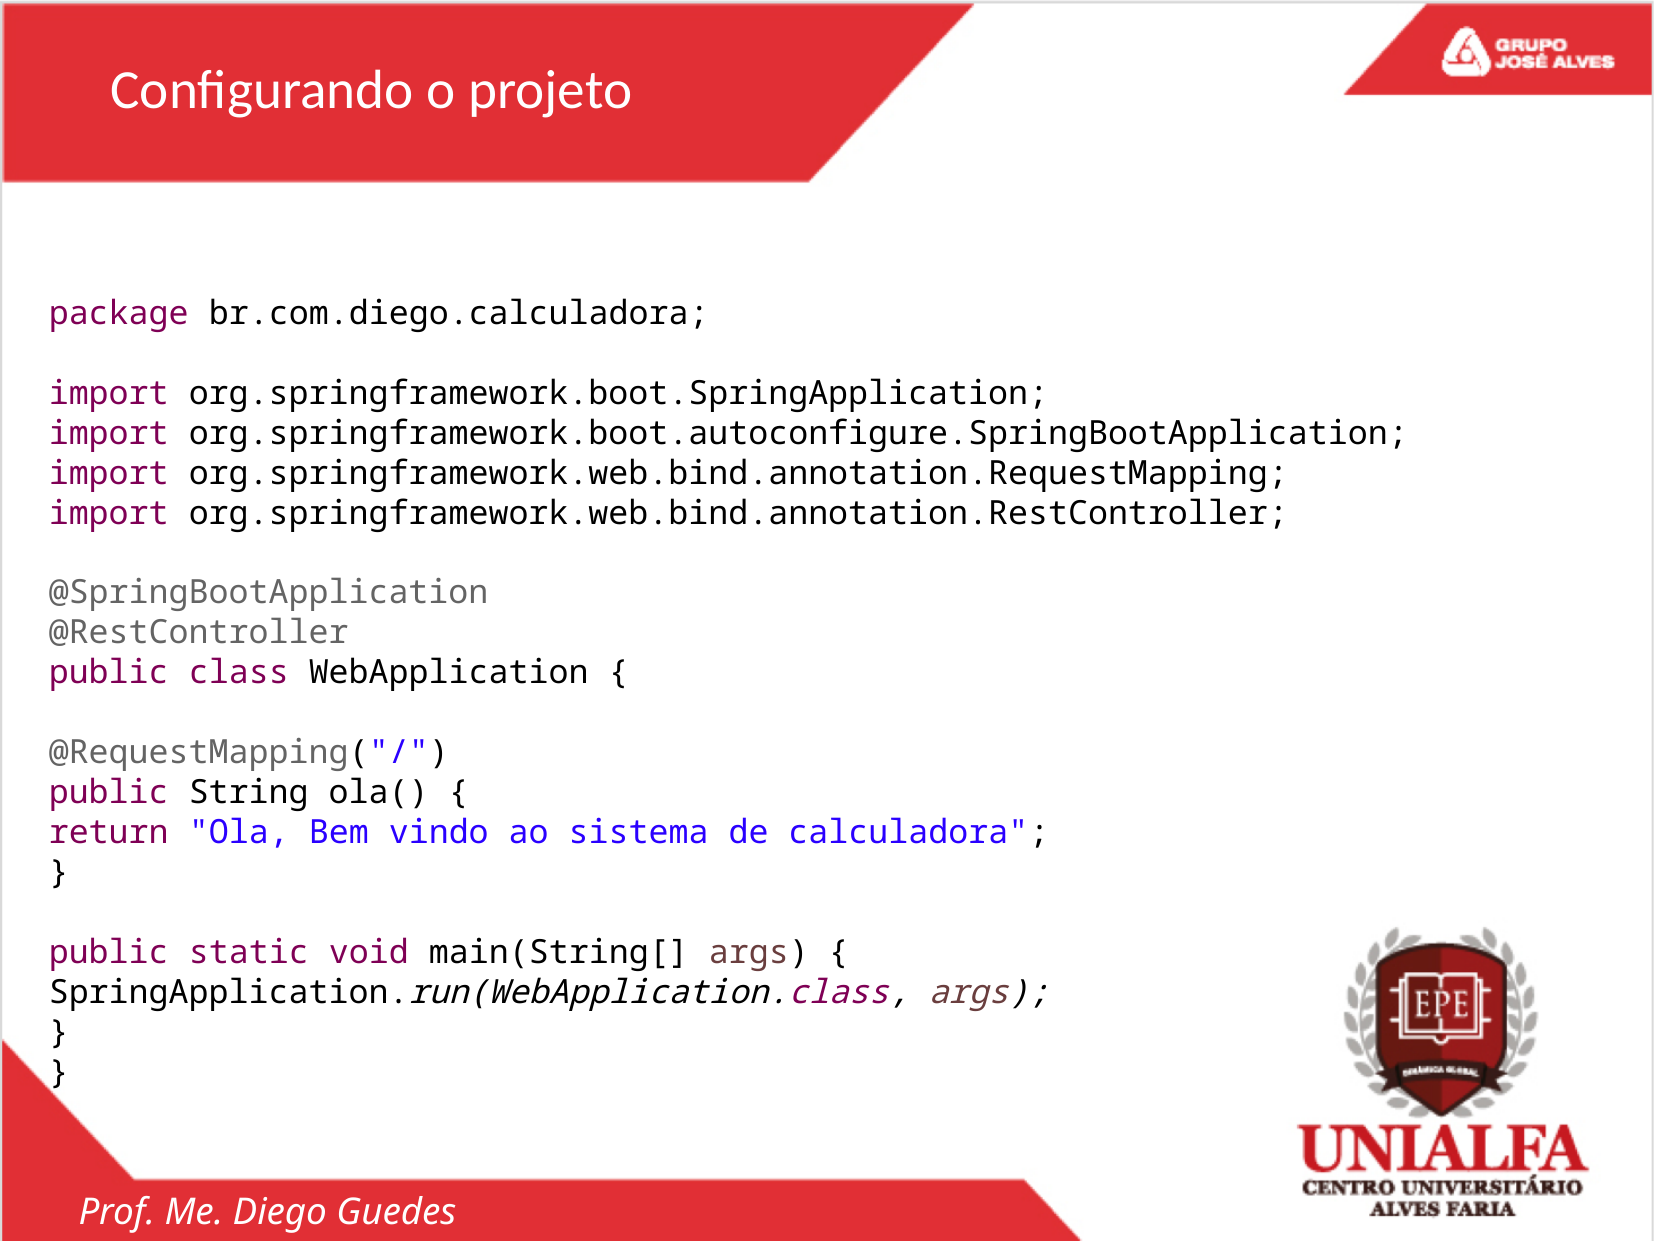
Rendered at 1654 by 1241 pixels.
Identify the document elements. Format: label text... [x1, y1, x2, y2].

text_box [82, 28, 829, 112]
picture [0, 0, 1654, 1241]
text_box Prof. Me. Diego Guedes [62, 1179, 784, 1241]
text_box [936, 63, 1405, 147]
text_box Configurando o projeto [94, 44, 898, 129]
text_box package br.com.diego.calculadora; import org.springframework.boot.SpringApplication; import org.springframework.boot.autoconfigure.SpringBootApplication; import org.springframework.web.bind.annotation.RequestMapping; import org.springframework.web.bind.annotation.RestController; @SpringBootApplication @RestController public class WebApplication { @RequestMapping("/") public String ola() { return "Ola, Bem vindo ao sistema de calculadora"; } public static void main(String[] args) { SpringApplication.run(WebApplication.class, args); } } [34, 284, 1653, 1097]
